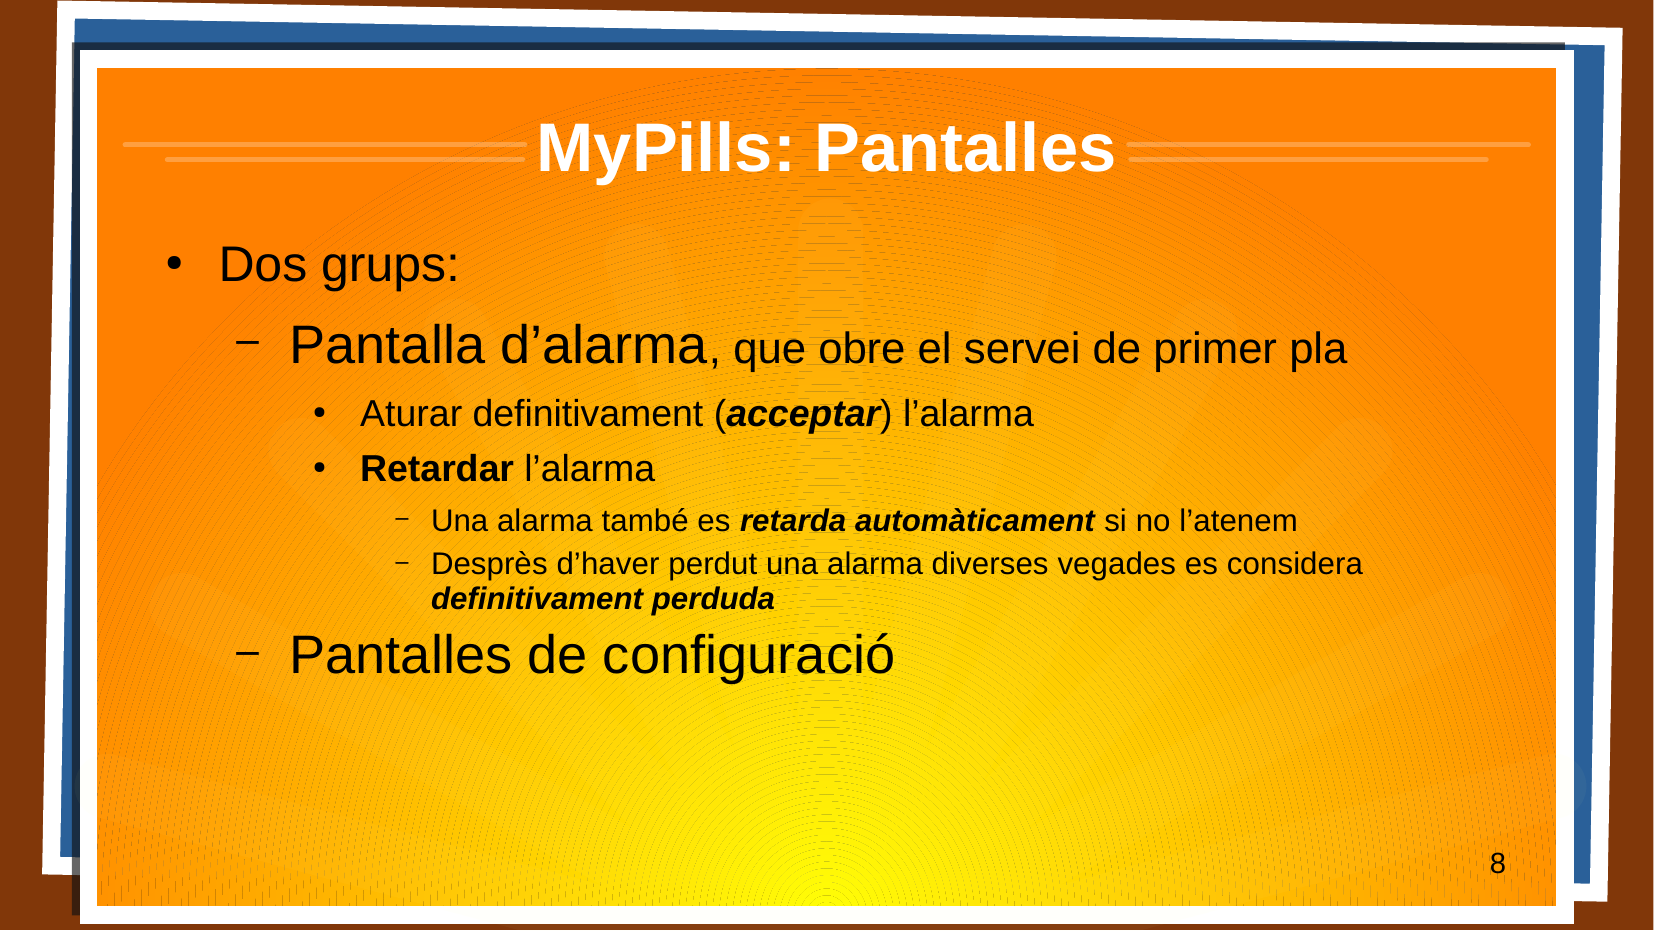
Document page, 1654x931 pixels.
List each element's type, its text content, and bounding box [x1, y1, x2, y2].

list Dos grups: Pantalla d’alarma, que obre el servei de primer pla Aturar definitivament (acceptar) l’alarma Retardar l’alarma Una alarma també es retarda automàticament si no l’atenem Desprès d’haver perdut una alarma diverses vegades es considera definitivament perduda Pantalles de configuració [147, 236, 1506, 827]
title MyPills: Pantalles [531, 73, 1123, 222]
